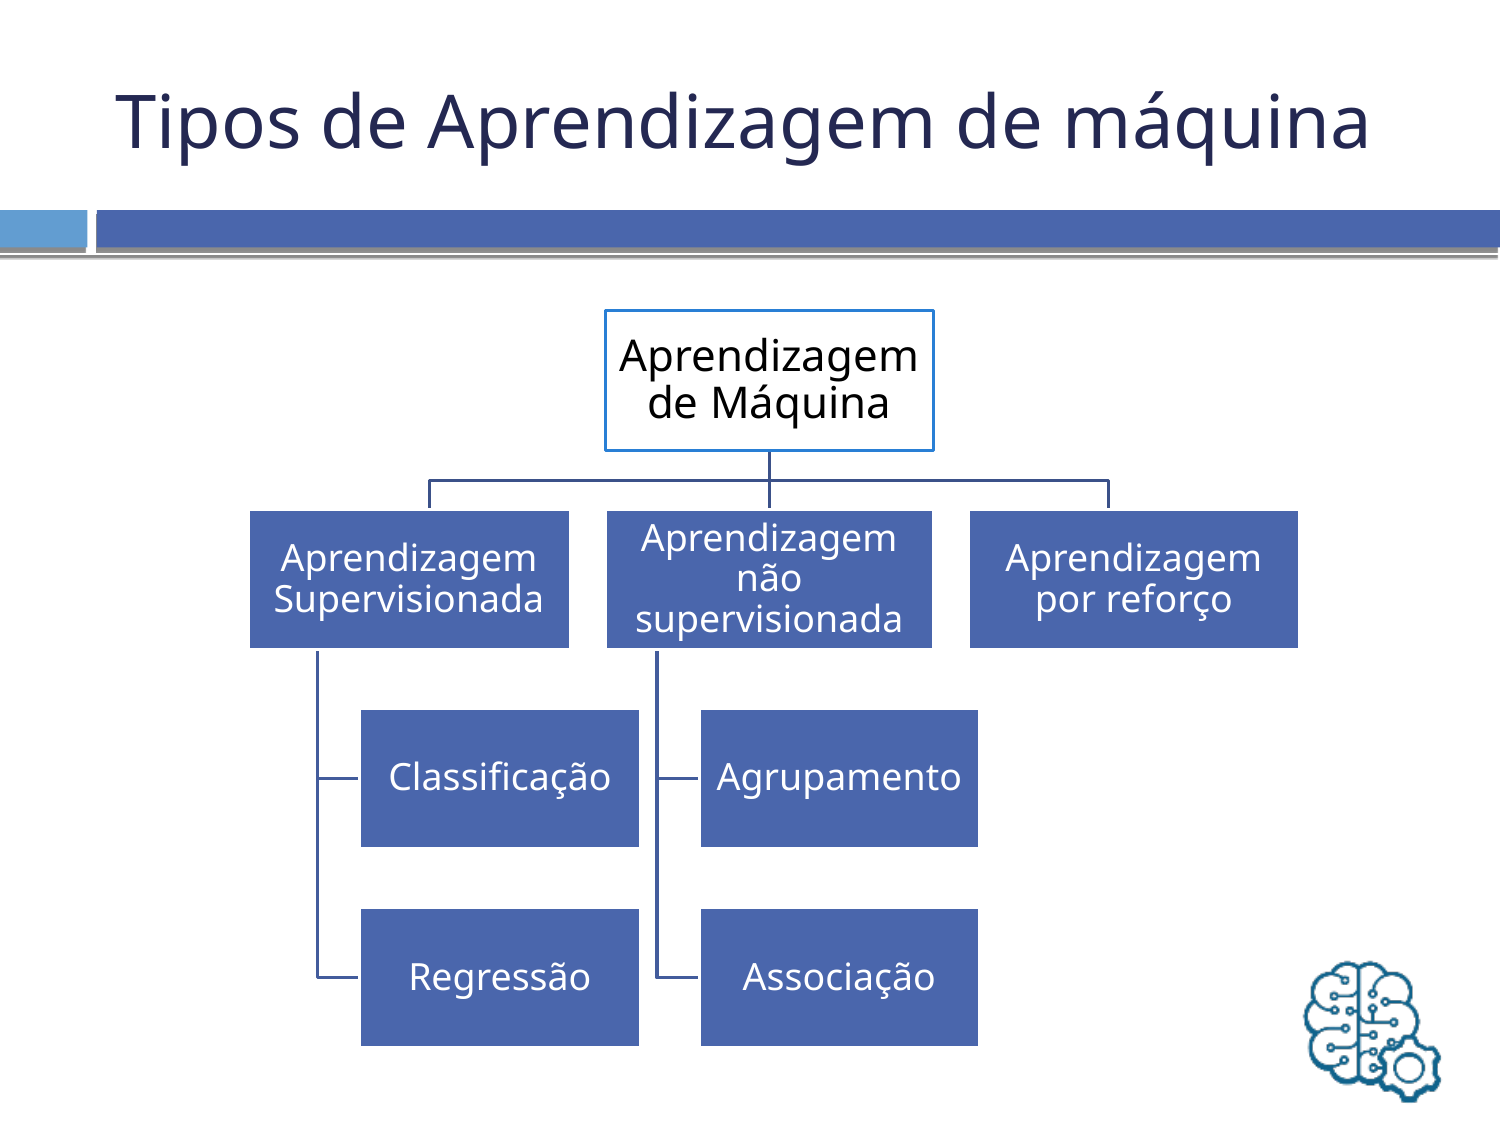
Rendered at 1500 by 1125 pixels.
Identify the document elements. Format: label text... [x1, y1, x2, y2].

text_box Aprendizagem Supervisionada [248, 509, 571, 650]
text_box Agrupamento [699, 708, 980, 849]
title Tipos de Aprendizagem de máquina [100, 37, 1438, 200]
text_box Aprendizagem não supervisionada [605, 509, 934, 650]
text_box Regressão [359, 907, 641, 1048]
text_box Classificação [359, 708, 641, 849]
text_box Associação [699, 907, 980, 1048]
text_box Aprendizagem por reforço [968, 509, 1300, 650]
text_box Aprendizagem de Máquina [605, 310, 934, 451]
picture [1297, 955, 1449, 1106]
